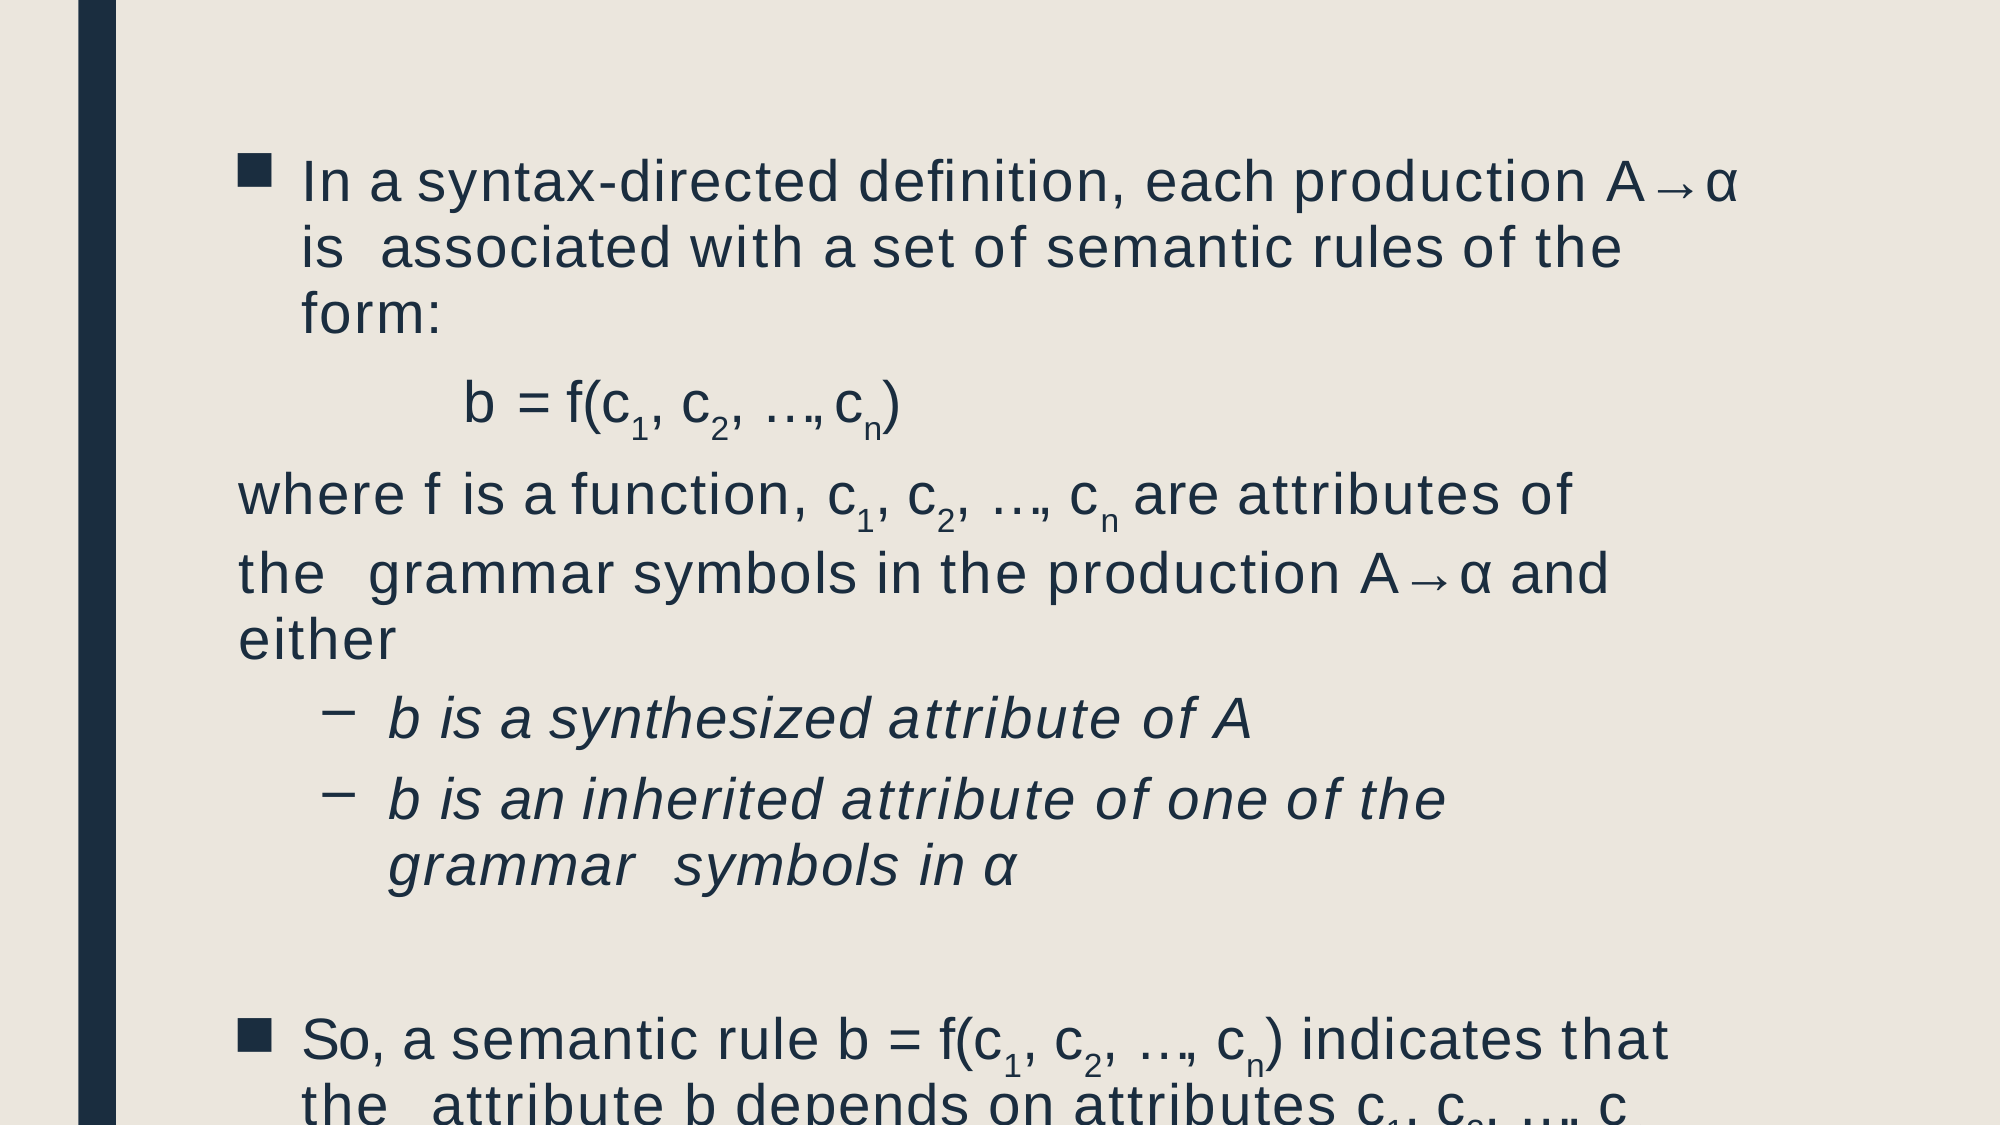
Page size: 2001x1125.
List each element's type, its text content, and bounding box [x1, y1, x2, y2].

text_box In a syntax-directed deﬁnition, each production A→α is associated with a set of semantic rules of the form: b = f(c1, c2, …, cn) where f is a function, c1, c2, …, cn are attributes of the grammar symbols in the production A→α and either b is a synthesized attribute of A b is an inherited attribute of one of the grammar symbols in α So, a semantic rule b = f(c1, c2, …, cn) indicates that the attribute b depends on attributes c1, c2, …, cn [220, 139, 1786, 1125]
